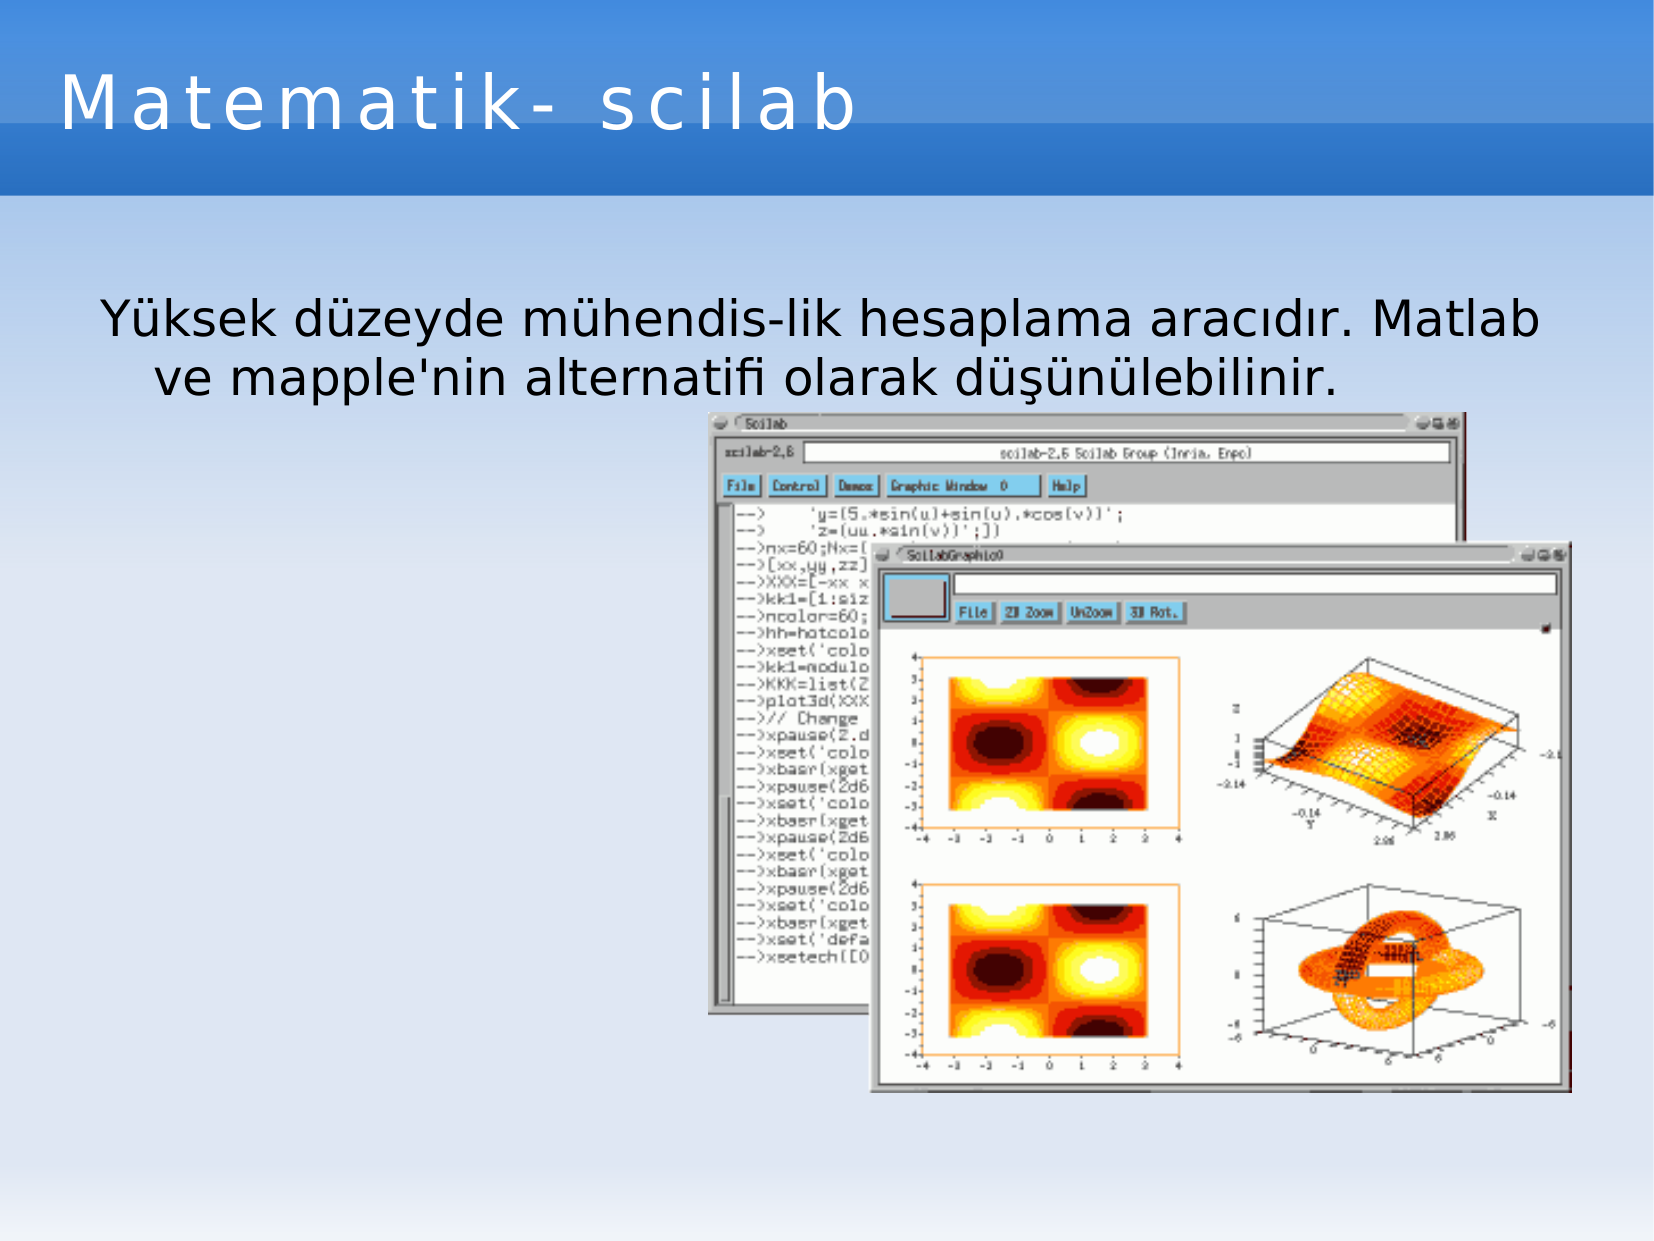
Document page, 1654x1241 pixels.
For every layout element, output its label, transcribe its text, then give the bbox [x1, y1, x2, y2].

list Yüksek düzeyde mühendis-lik hesaplama aracıdır. Matlab ve mapple'nin alternatifi olarak düşünülebilinir. [82, 290, 809, 1094]
title Matematik- scilab [59, 29, 1270, 178]
picture [0, 0, 1654, 1241]
